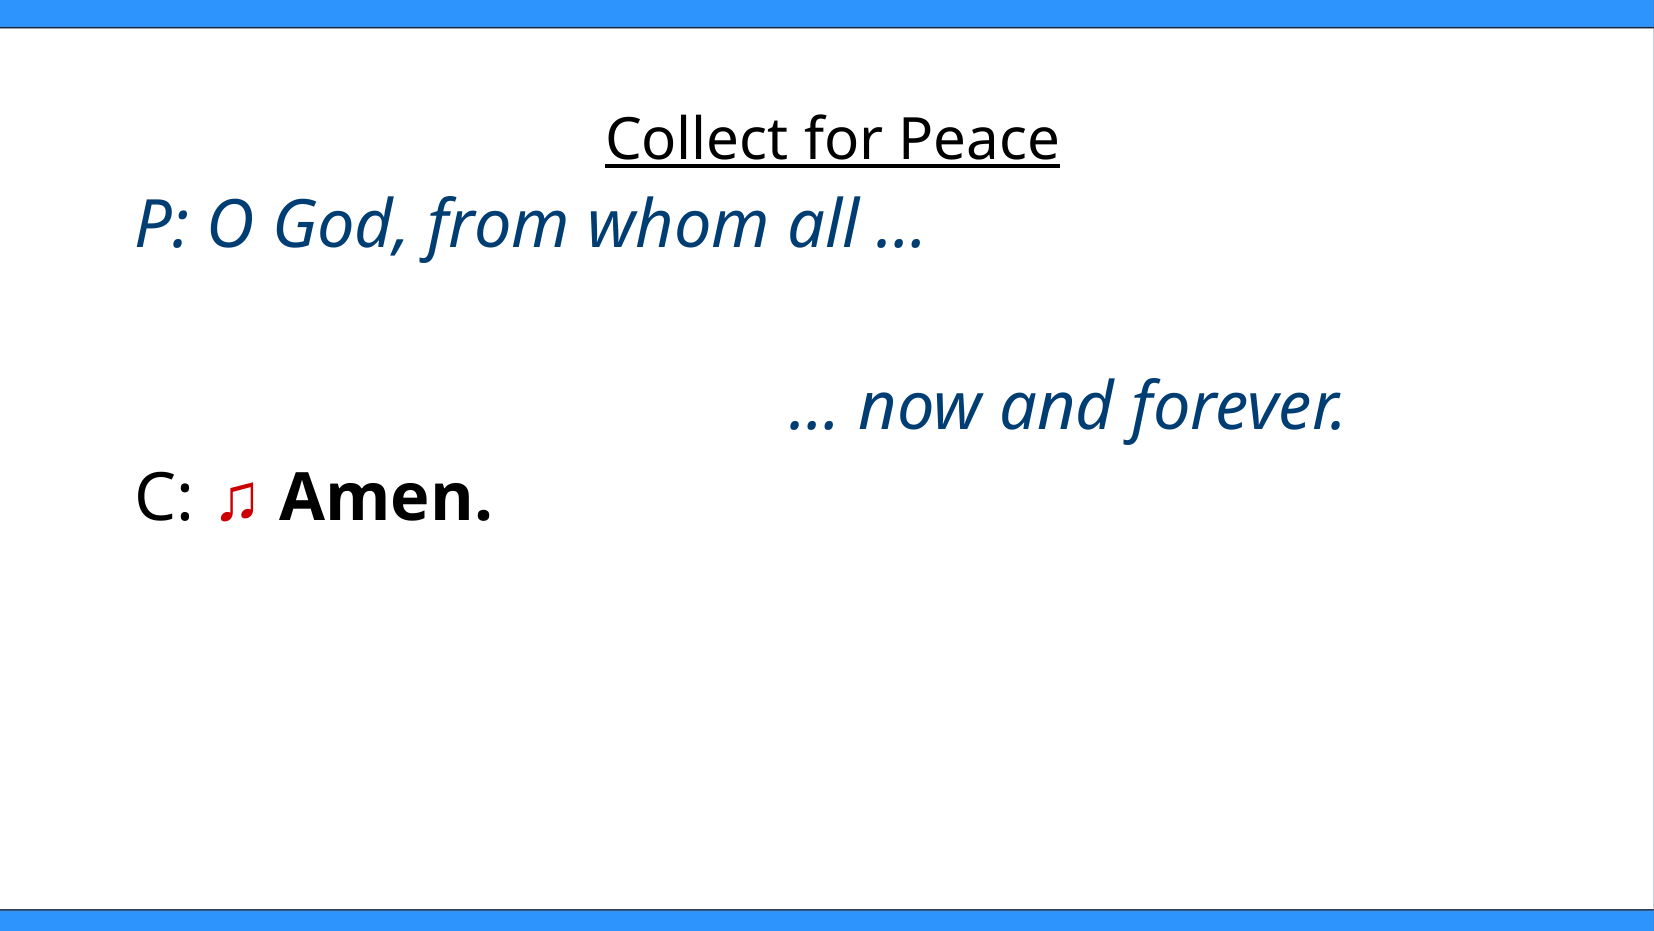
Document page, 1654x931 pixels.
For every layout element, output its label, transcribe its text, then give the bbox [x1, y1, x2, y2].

text_box Collect for Peace P: O God, from whom all … … now and forever. C: ♫ Amen. [120, 90, 1546, 538]
picture [0, 0, 1654, 931]
